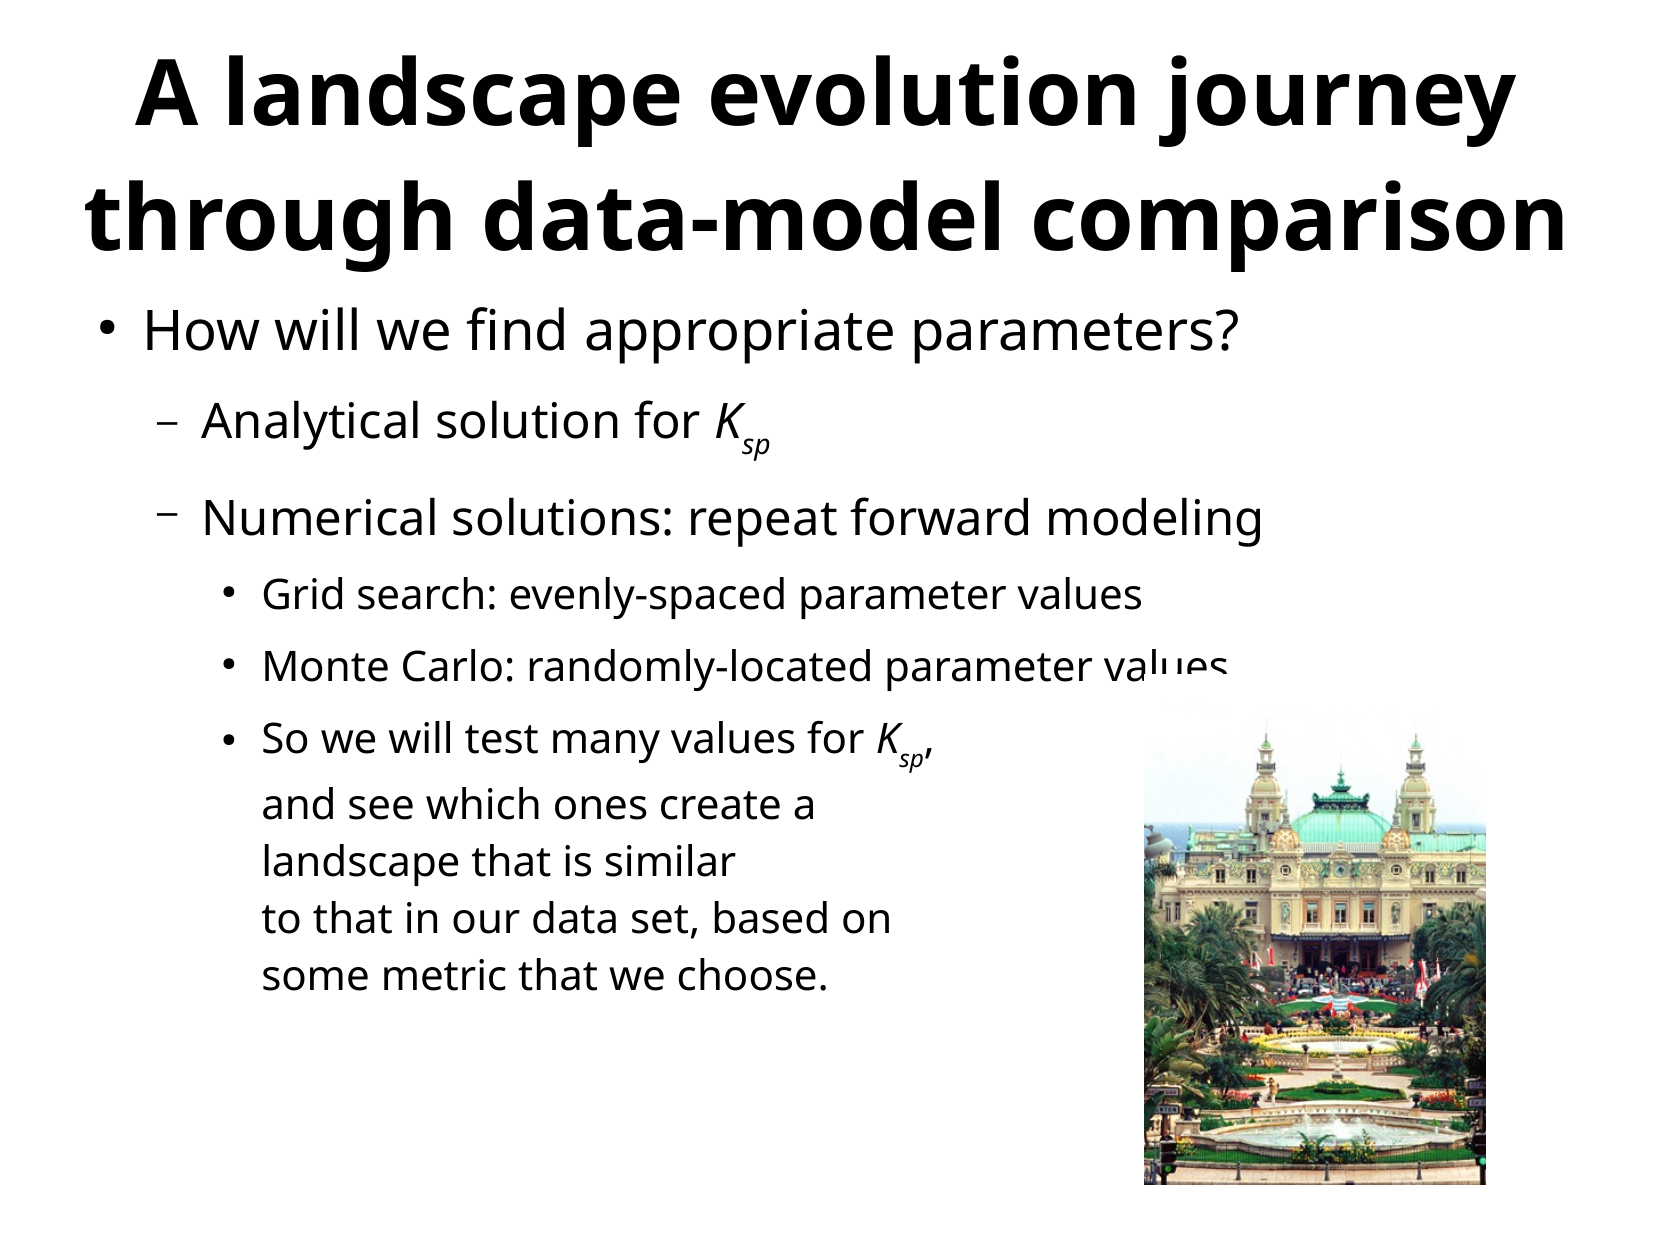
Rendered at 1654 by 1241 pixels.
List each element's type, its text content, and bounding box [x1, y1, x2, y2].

picture [1144, 674, 1486, 1186]
title A landscape evolution journey through data-model comparison [82, 49, 1571, 257]
list How will we find appropriate parameters? Analytical solution for Ksp Numerical solutions: repeat forward modeling Grid search: evenly-spaced parameter values Monte Carlo: randomly-located parameter values So we will test many values for Ksp, and see which ones create a landscape that is similar to that in our data set, based on some metric that we choose. [82, 290, 1571, 1010]
